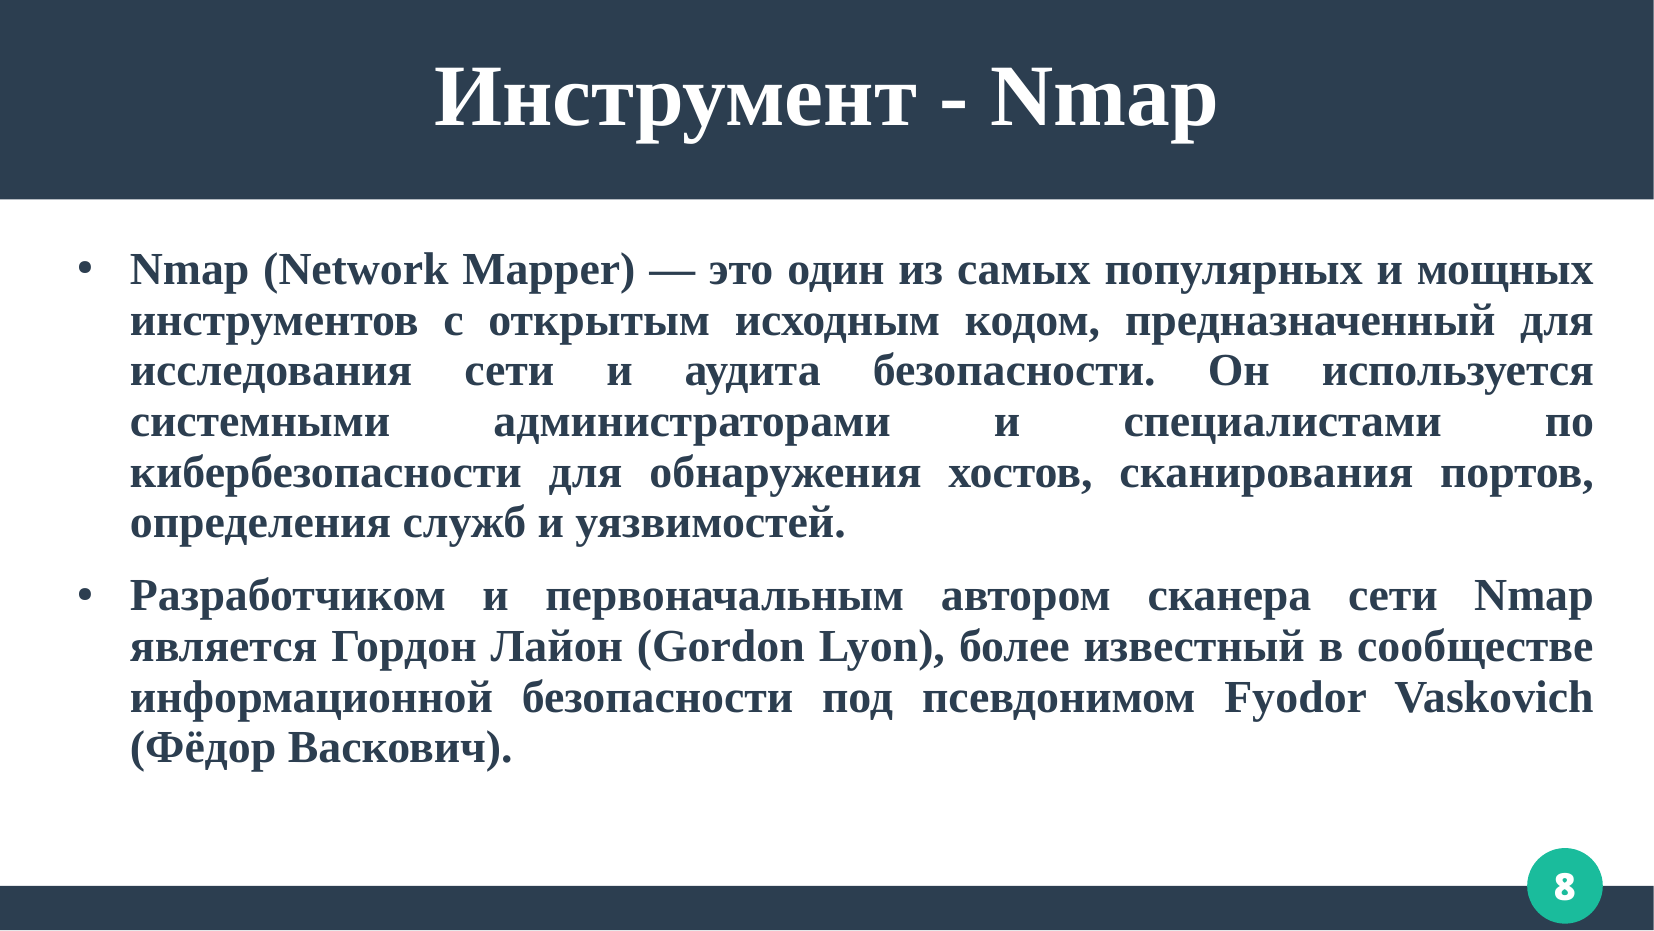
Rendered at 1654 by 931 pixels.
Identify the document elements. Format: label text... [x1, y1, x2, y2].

list Nmap (Network Mapper) — это один из самых популярных и мощных инструментов с открытым исходным кодом, предназначенный для исследования сети и аудита безопасности. Он используется системными администраторами и специалистами по кибербезопасности для обнаружения хостов, сканирования портов, определения служб и уязвимостей. Разработчиком и первоначальным автором сканера сети Nmap является Гордон Лайон (Gordon Lyon), более известный в сообществе информационной безопасности под псевдонимом Fyodor Vaskovich (Фёдор Васкович). [59, 243, 1595, 864]
title Инструмент - Nmap [59, 37, 1595, 155]
